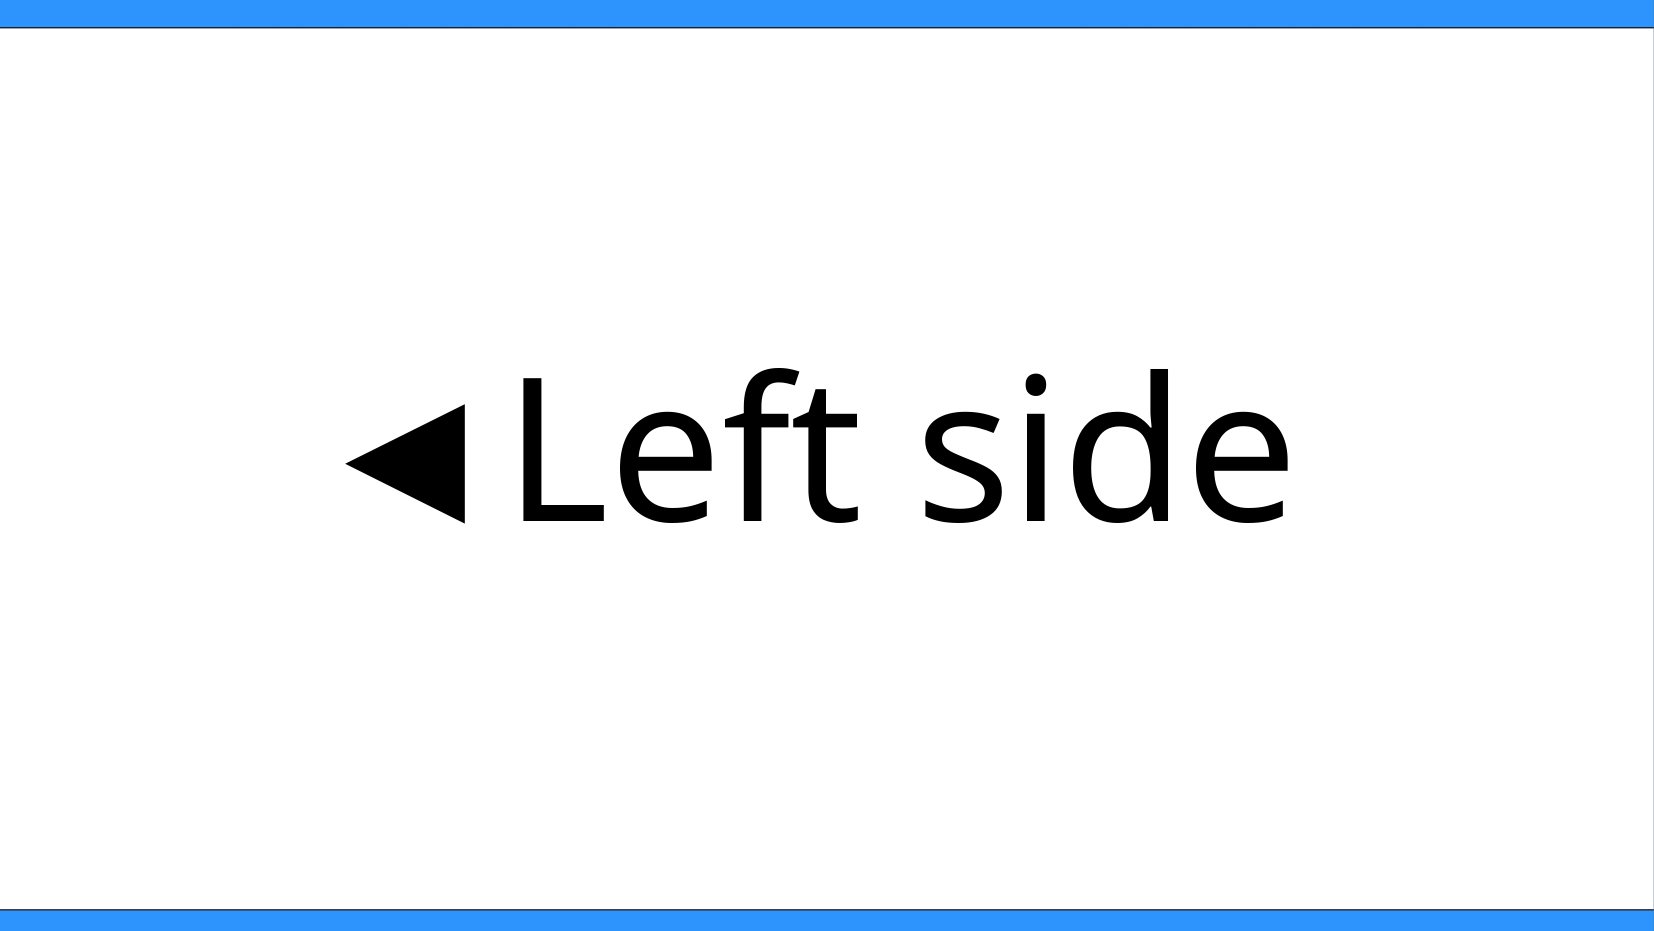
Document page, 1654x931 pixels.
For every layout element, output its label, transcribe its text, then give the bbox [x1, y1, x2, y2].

text_box ◄Left side [165, 300, 1441, 581]
picture [0, 0, 1654, 931]
